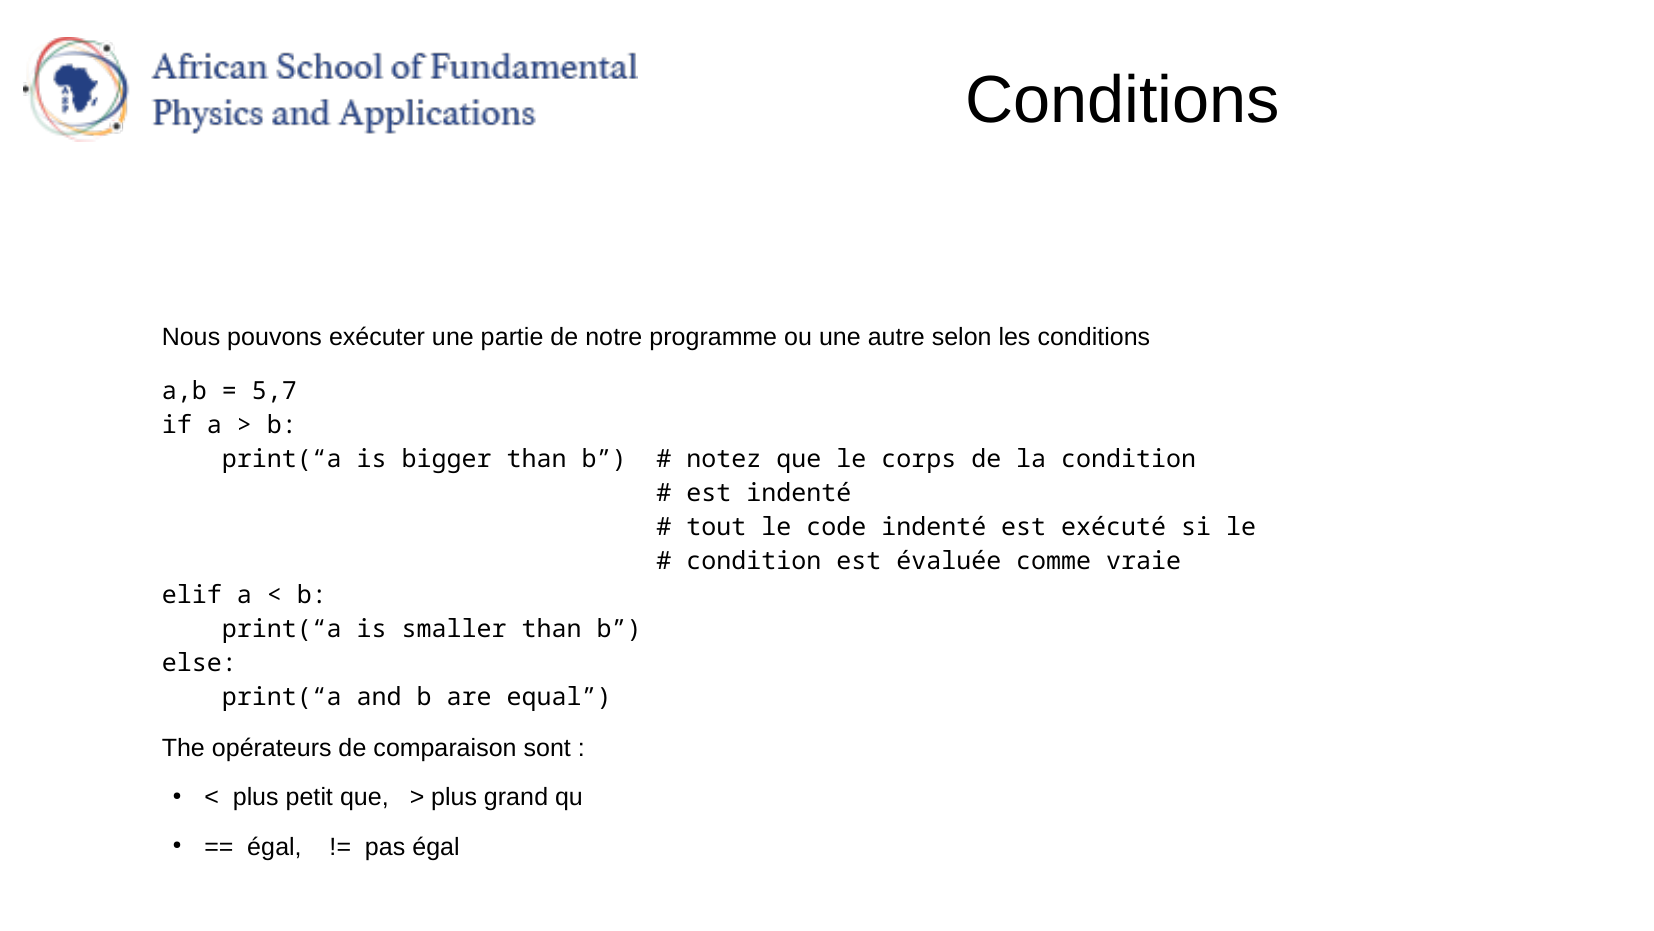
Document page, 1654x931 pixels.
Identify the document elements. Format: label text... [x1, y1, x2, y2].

list Nous pouvons exécuter une partie de notre programme ou une autre selon les conditions a,b = 5,7 if a > b: print(“a is bigger than b”) # notez que le corps de la condition # est indenté # tout le code indenté est exécuté si le # condition est évaluée comme vraie elif a < b: print(“a is smaller than b”) else: print(“a and b are equal”) The opérateurs de comparaison sont : < plus petit que, > plus grand qu == égal, != pas égal [161, 323, 1651, 863]
picture [23, 37, 635, 142]
title Conditions [635, 21, 1610, 177]
